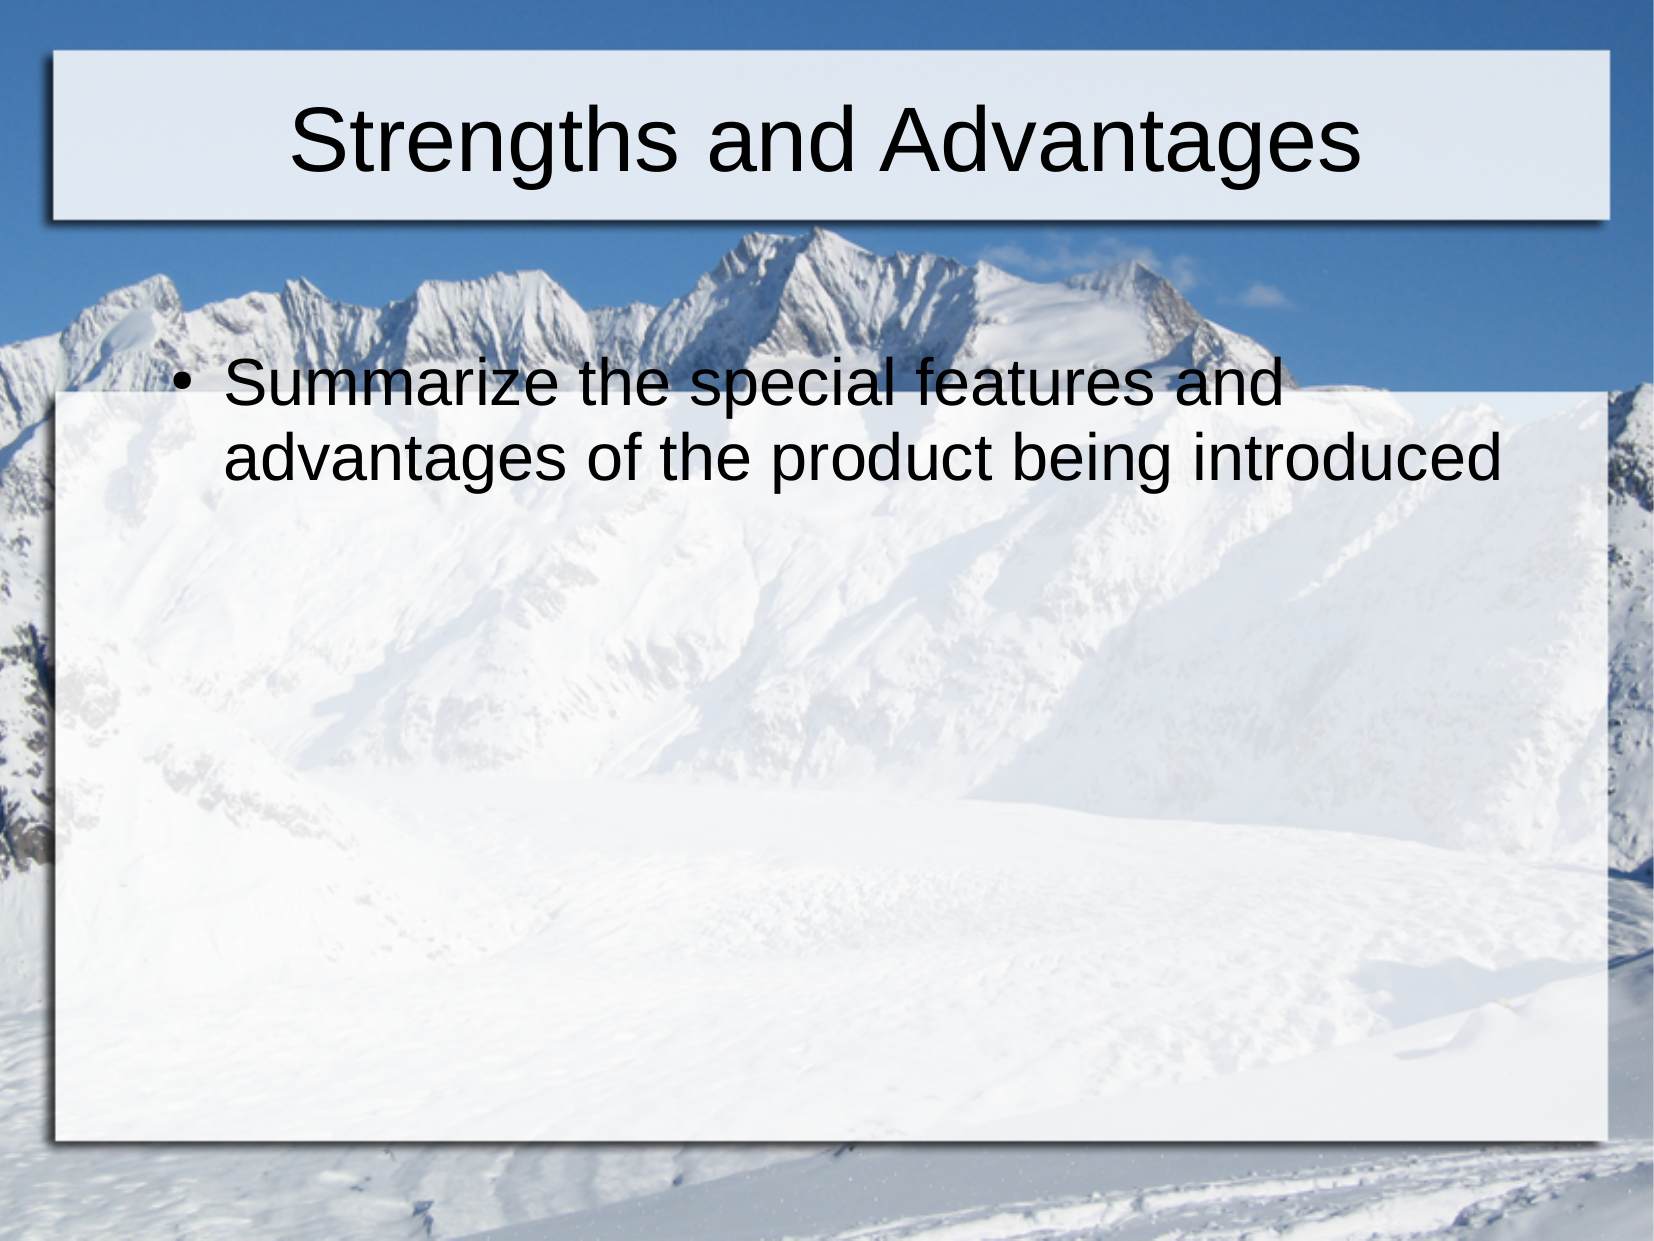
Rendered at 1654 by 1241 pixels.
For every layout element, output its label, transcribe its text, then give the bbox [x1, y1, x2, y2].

title Strengths and Advantages [59, 61, 1595, 219]
list Summarize the special features and advantages of the product being introduced [152, 344, 1534, 1127]
picture [0, 0, 1654, 1241]
